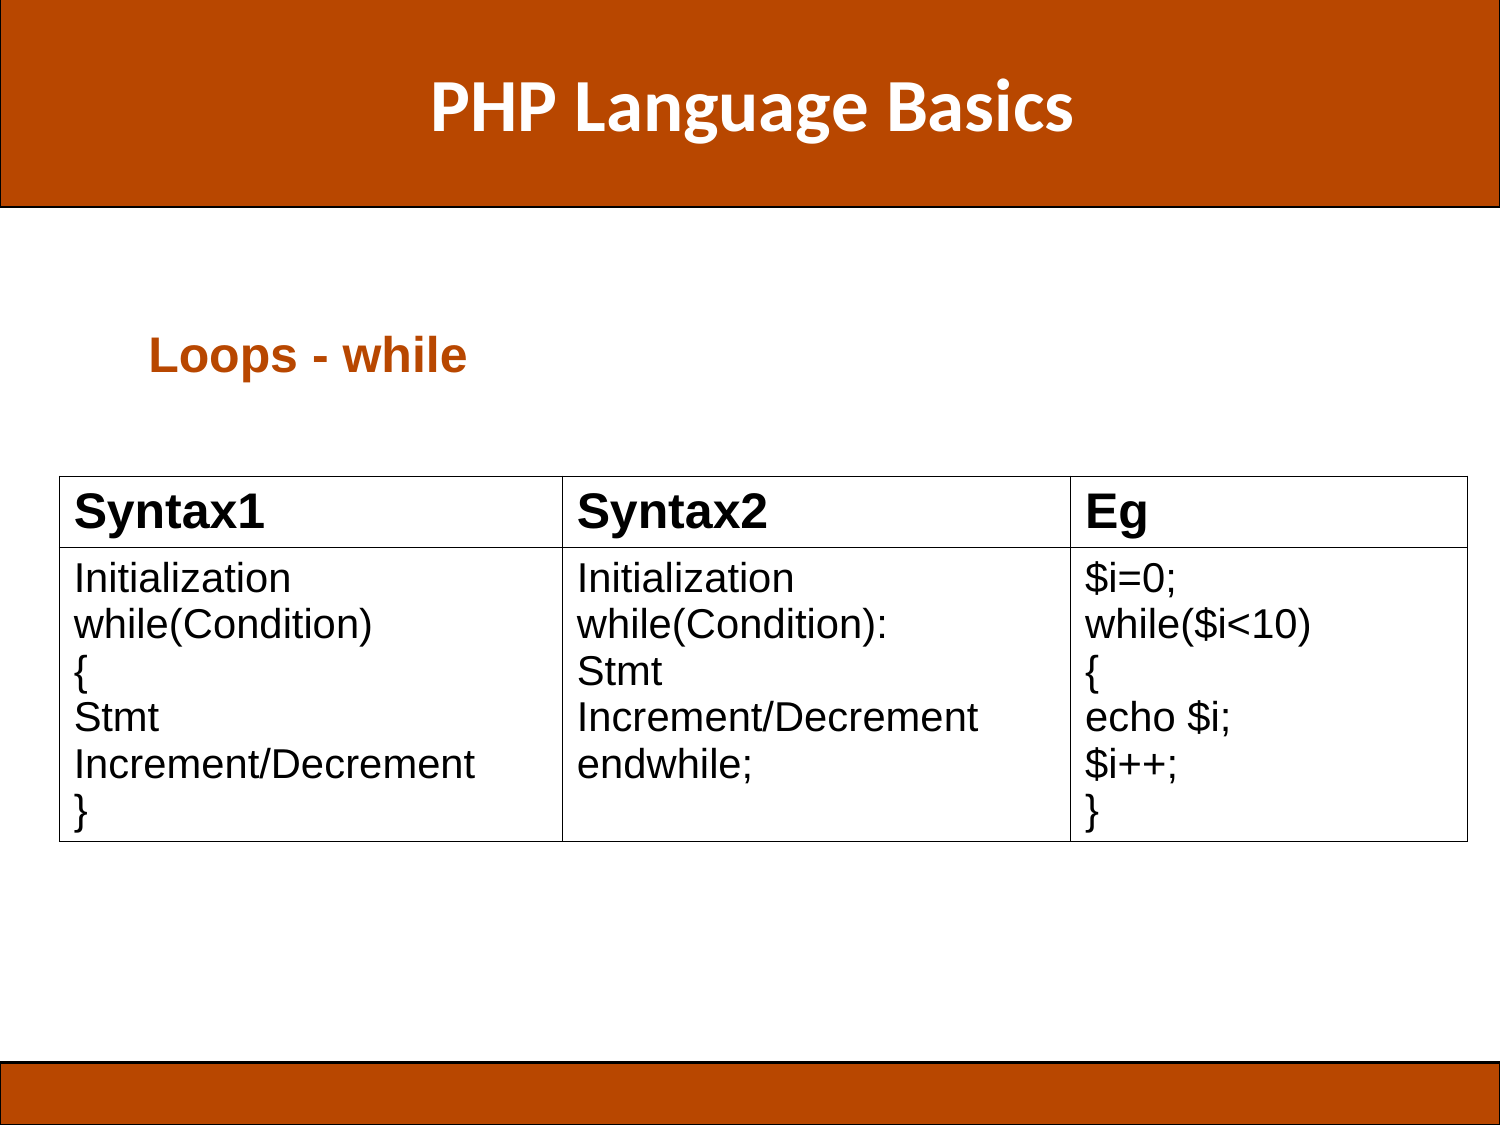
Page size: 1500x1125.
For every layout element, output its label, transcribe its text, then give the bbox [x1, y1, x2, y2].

table_cell $i=0; while($i<10) { echo $i; $i++; } [1071, 548, 1467, 841]
list Loops - while [37, 330, 1418, 1085]
table_cell Initialization while(Condition): Stmt Increment/Decrement endwhile; [563, 548, 1070, 841]
table_header Syntax1 [60, 477, 562, 547]
table_cell Initialization while(Condition) { Stmt Increment/Decrement } [60, 548, 562, 841]
table_header Eg [1071, 477, 1467, 547]
text_box PHP Language Basics [295, 66, 1211, 154]
table_header Syntax2 [563, 477, 1070, 547]
